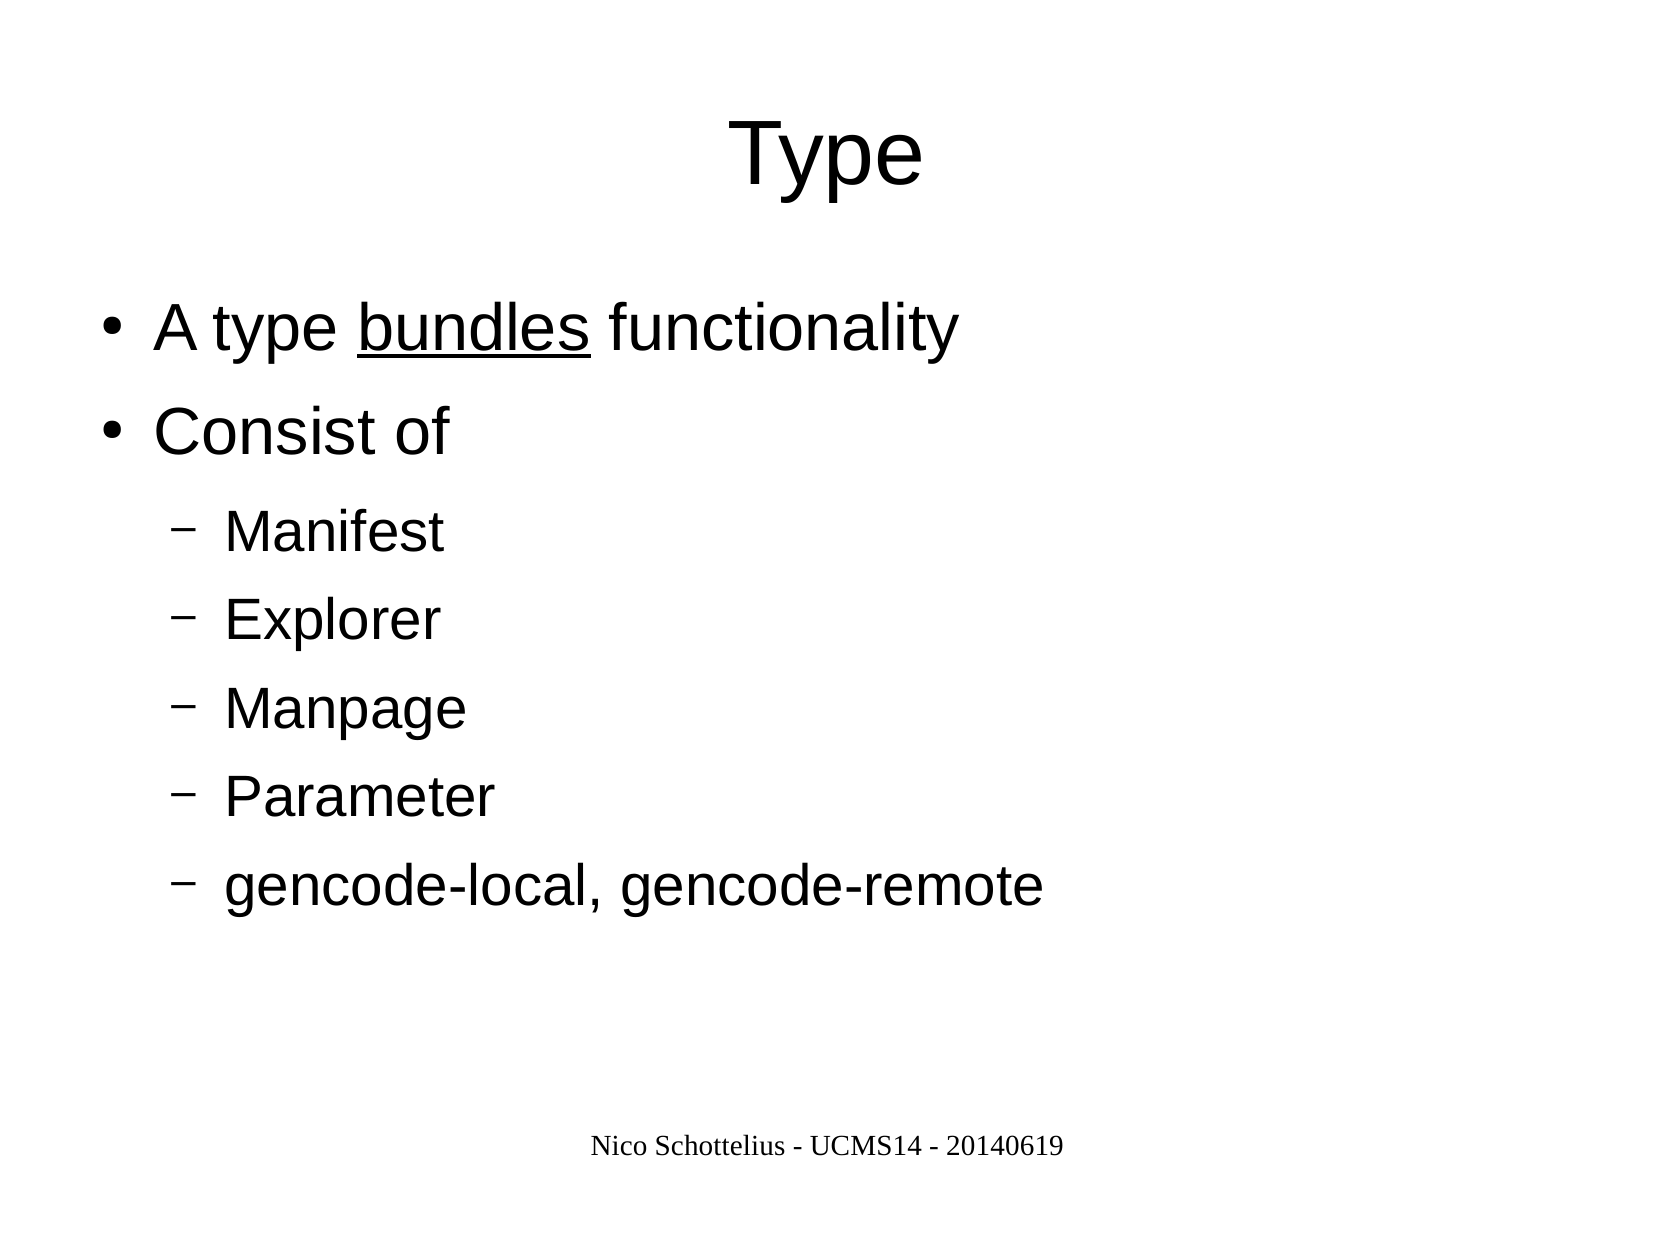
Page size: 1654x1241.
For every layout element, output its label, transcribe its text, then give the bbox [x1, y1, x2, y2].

list A type bundles functionality Consist of Manifest Explorer Manpage Parameter gencode-local, gencode-remote [82, 290, 1538, 1020]
title Type [82, 49, 1571, 257]
